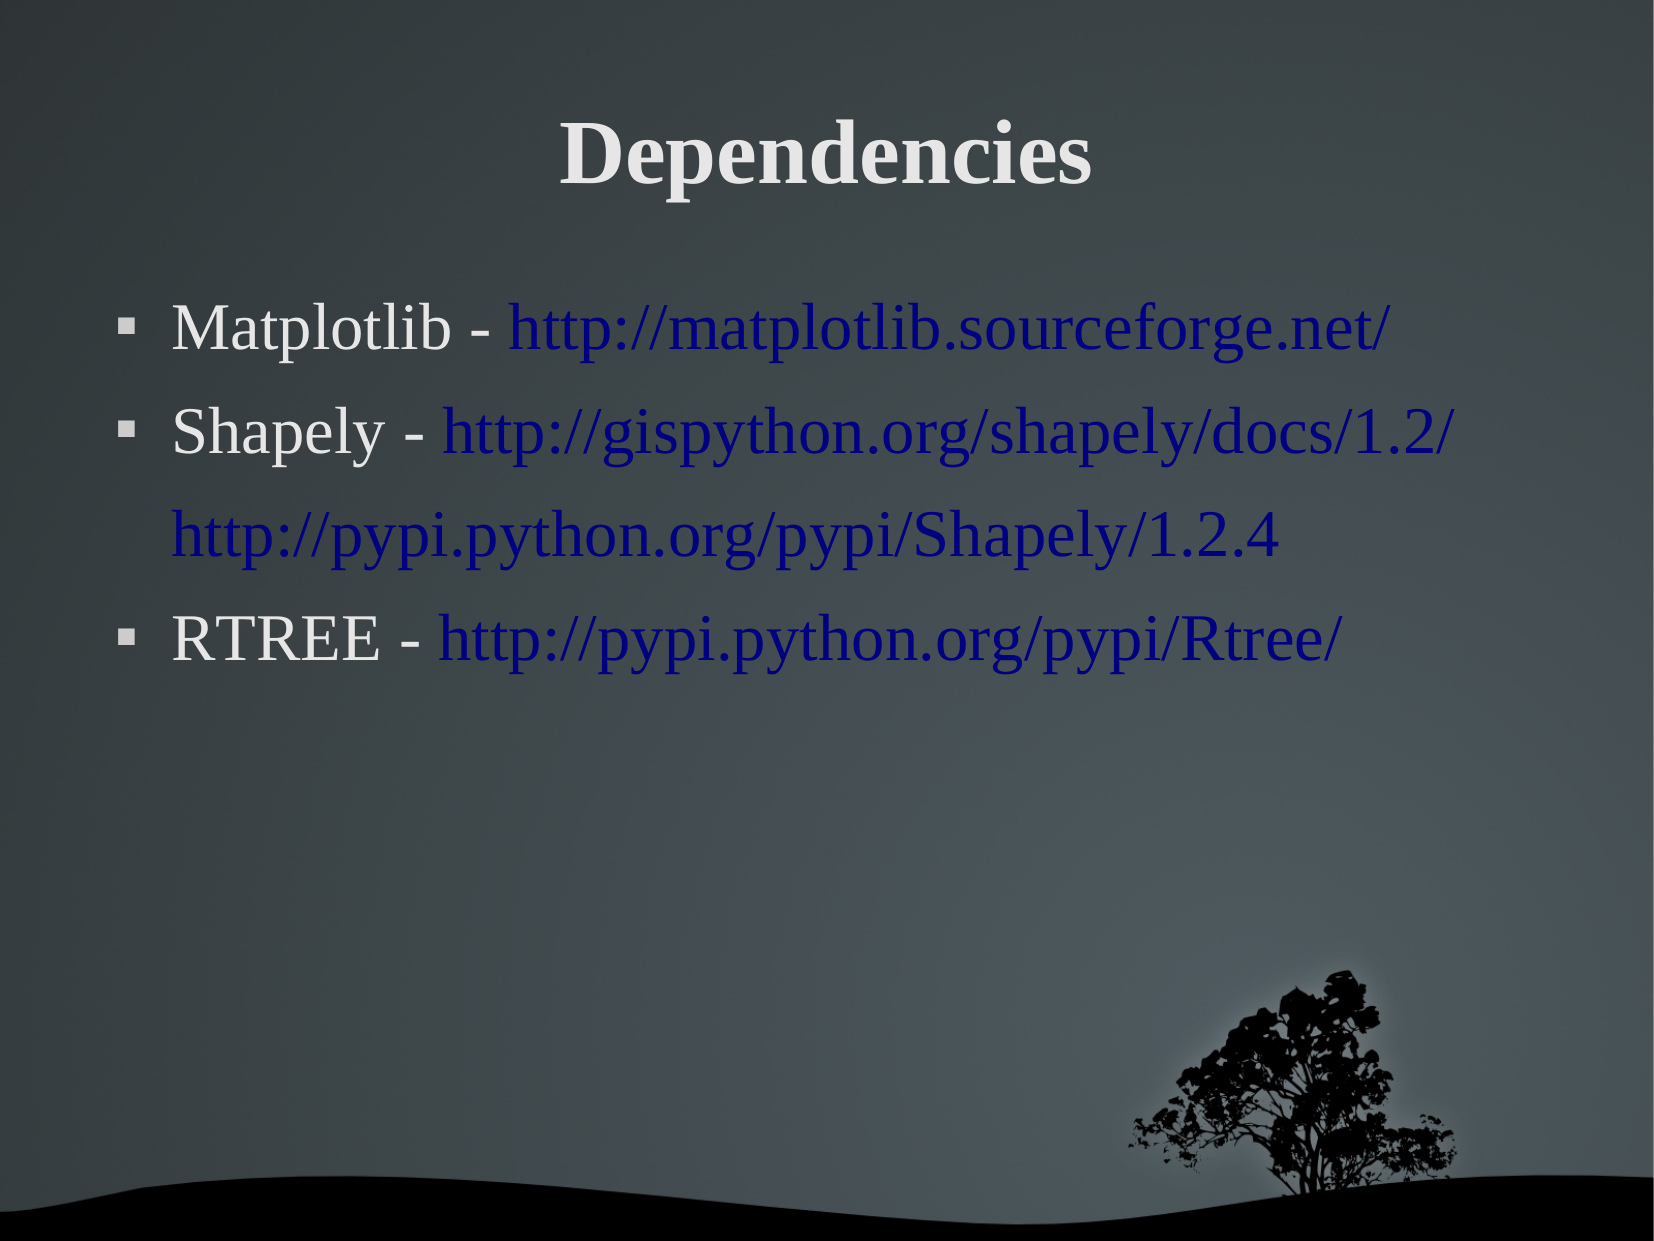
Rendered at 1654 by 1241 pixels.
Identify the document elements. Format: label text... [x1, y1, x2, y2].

picture [0, 0, 1654, 1241]
list Matplotlib - http://matplotlib.sourceforge.net/ Shapely - http://gispython.org/shapely/docs/1.2/ http://pypi.python.org/pypi/Shapely/1.2.4 RTREE - http://pypi.python.org/pypi/Rtree/ [82, 290, 1571, 1094]
title Dependencies [82, 49, 1571, 257]
